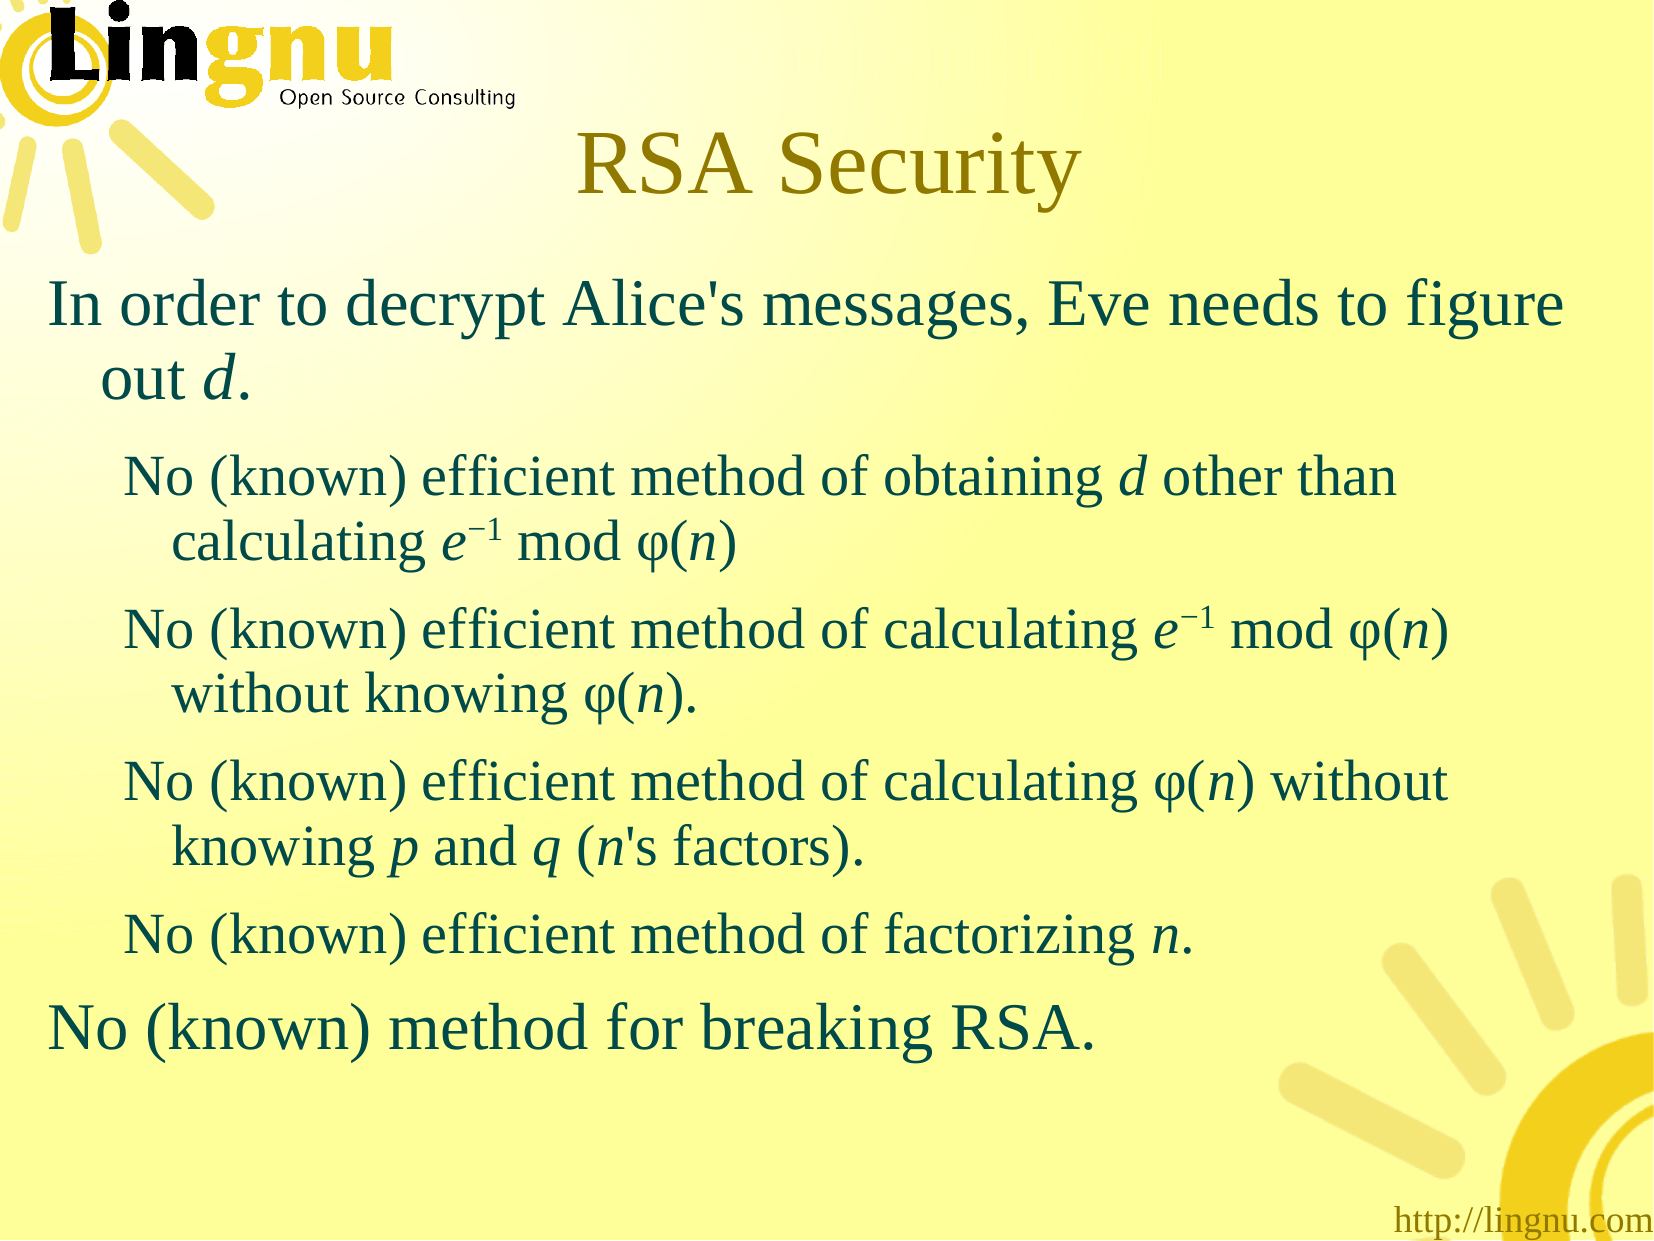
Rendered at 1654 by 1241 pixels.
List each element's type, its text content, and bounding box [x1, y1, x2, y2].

picture [0, 0, 516, 256]
picture [1256, 871, 1654, 1241]
list In order to decrypt Alice's messages, Eve needs to figure out d. No (known) efficient method of obtaining d other than calculating e−1 mod φ(n) No (known) efficient method of calculating e−1 mod φ(n) without knowing φ(n). No (known) efficient method of calculating φ(n) without knowing p and q (n's factors). No (known) efficient method of factorizing n. No (known) method for breaking RSA. [29, 265, 1625, 1127]
title RSA Security [123, 58, 1536, 265]
